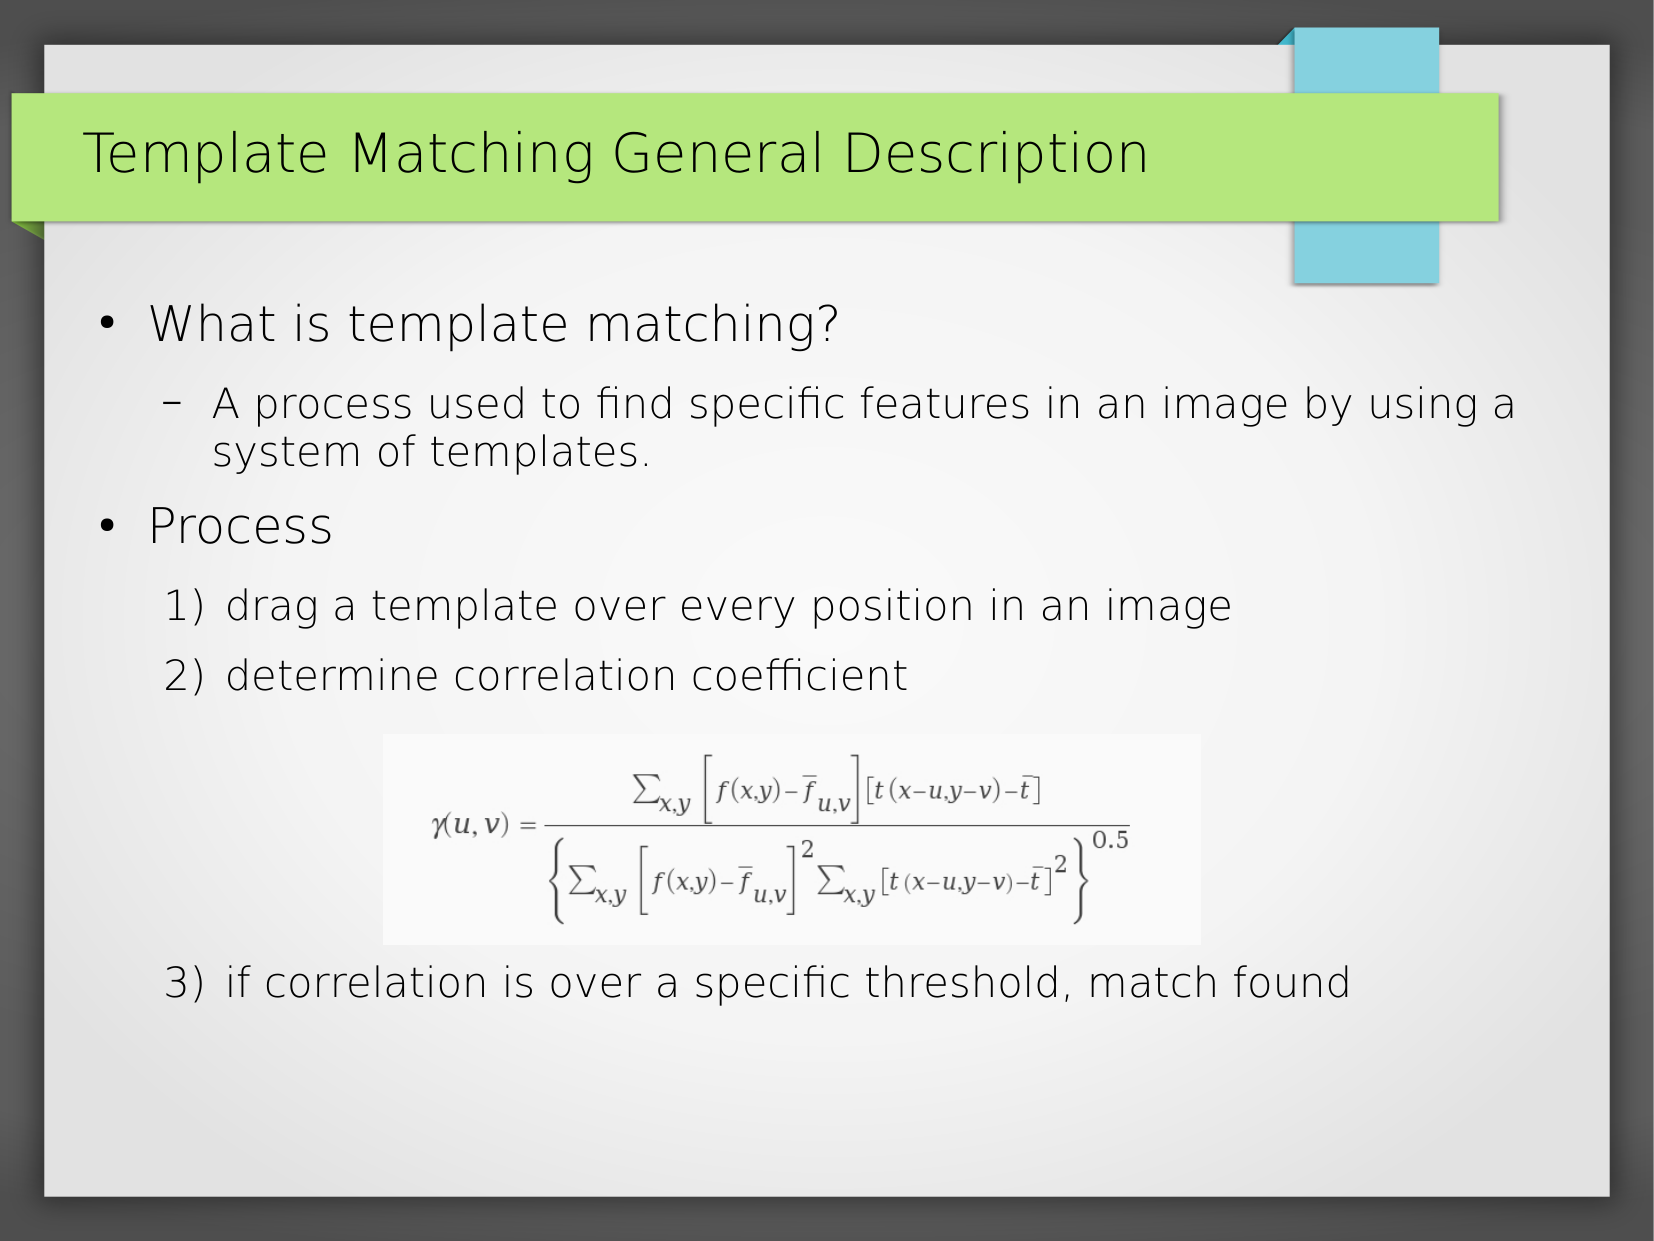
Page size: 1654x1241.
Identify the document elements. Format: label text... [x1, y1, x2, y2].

title Template Matching General Description [82, 94, 1264, 213]
picture [0, 0, 1654, 1241]
list What is template matching? A process used to find specific features in an image by using a system of templates. Process drag a template over every position in an image determine correlation coefficient if correlation is over a specific threshold, match found [82, 295, 1571, 1015]
